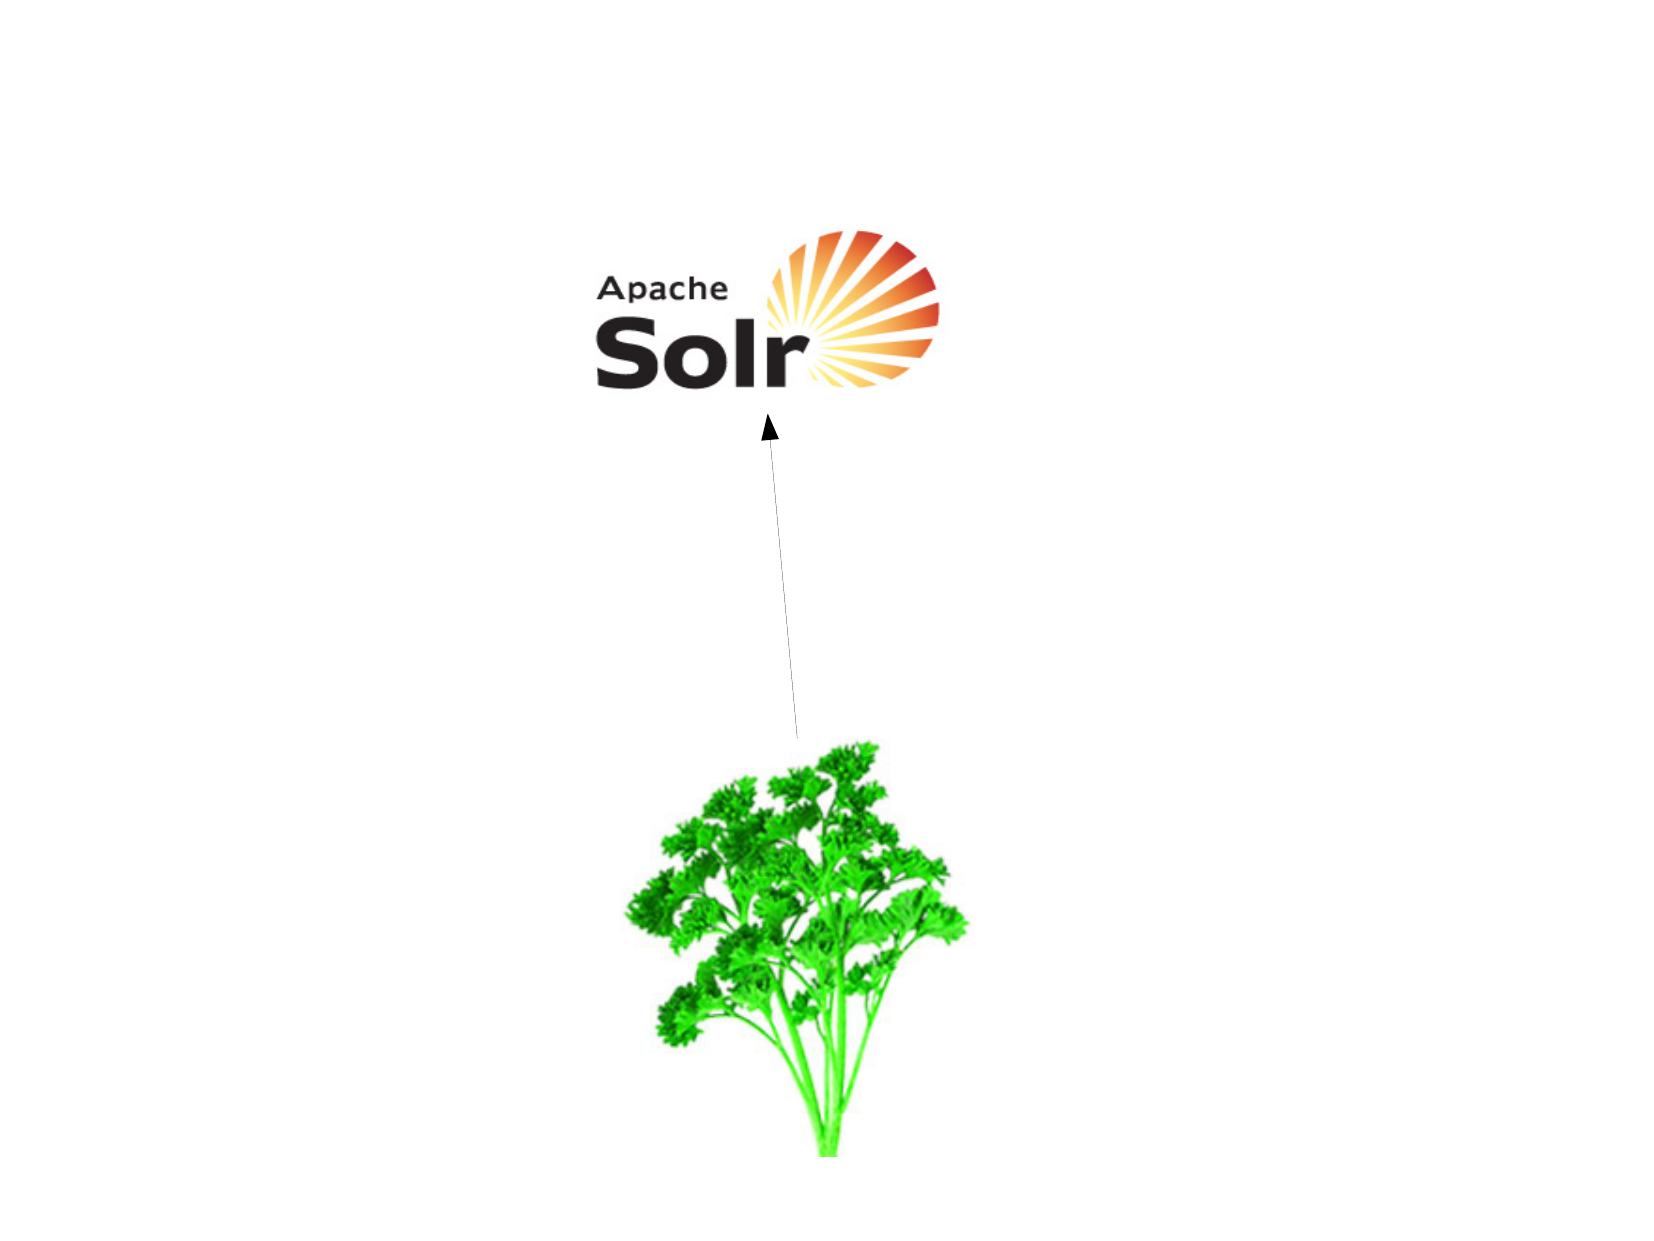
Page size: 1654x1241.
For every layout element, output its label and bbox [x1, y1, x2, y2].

picture [620, 738, 975, 1157]
picture [561, 206, 975, 414]
